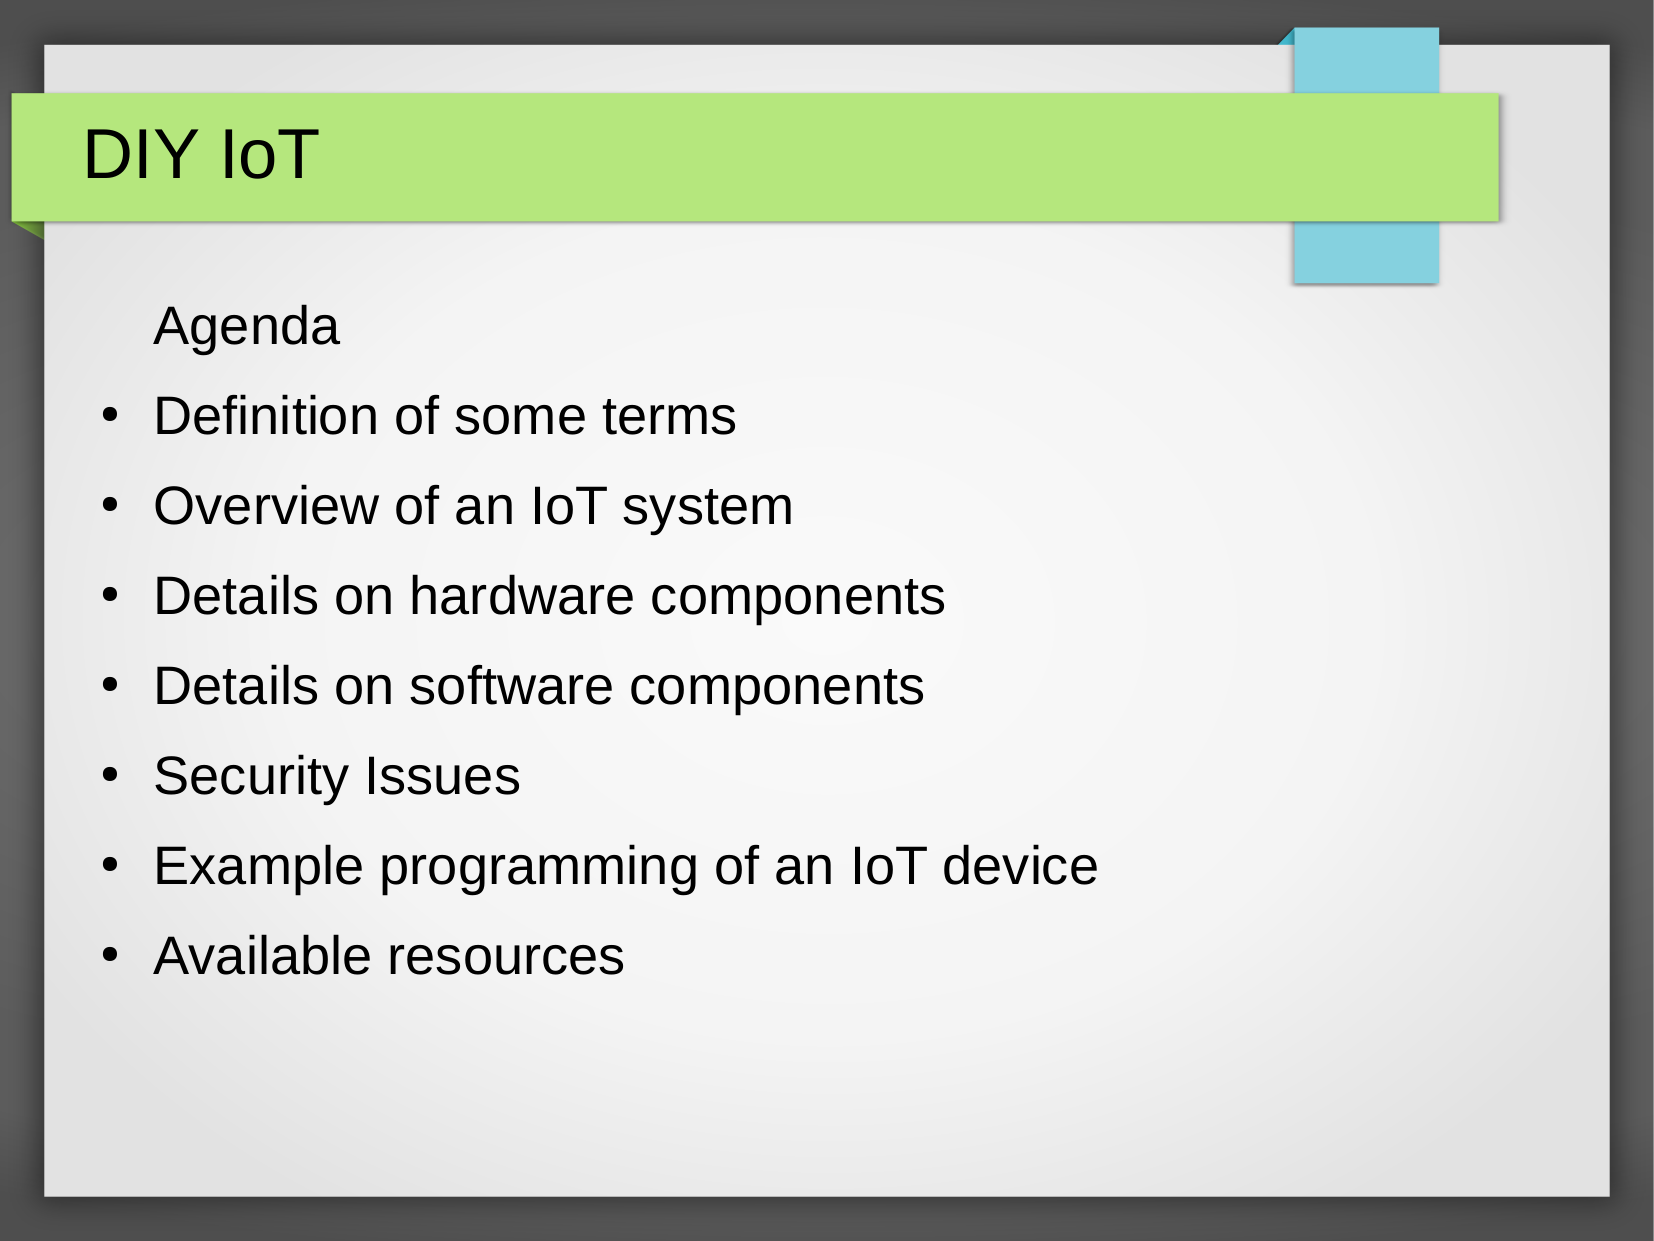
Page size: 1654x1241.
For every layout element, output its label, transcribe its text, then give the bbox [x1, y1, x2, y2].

list Agenda Definition of some terms Overview of an IoT system Details on hardware components Details on software components Security Issues Example programming of an IoT device Available resources [82, 295, 1571, 1015]
picture [0, 0, 1654, 1241]
title DIY IoT [82, 94, 1264, 213]
